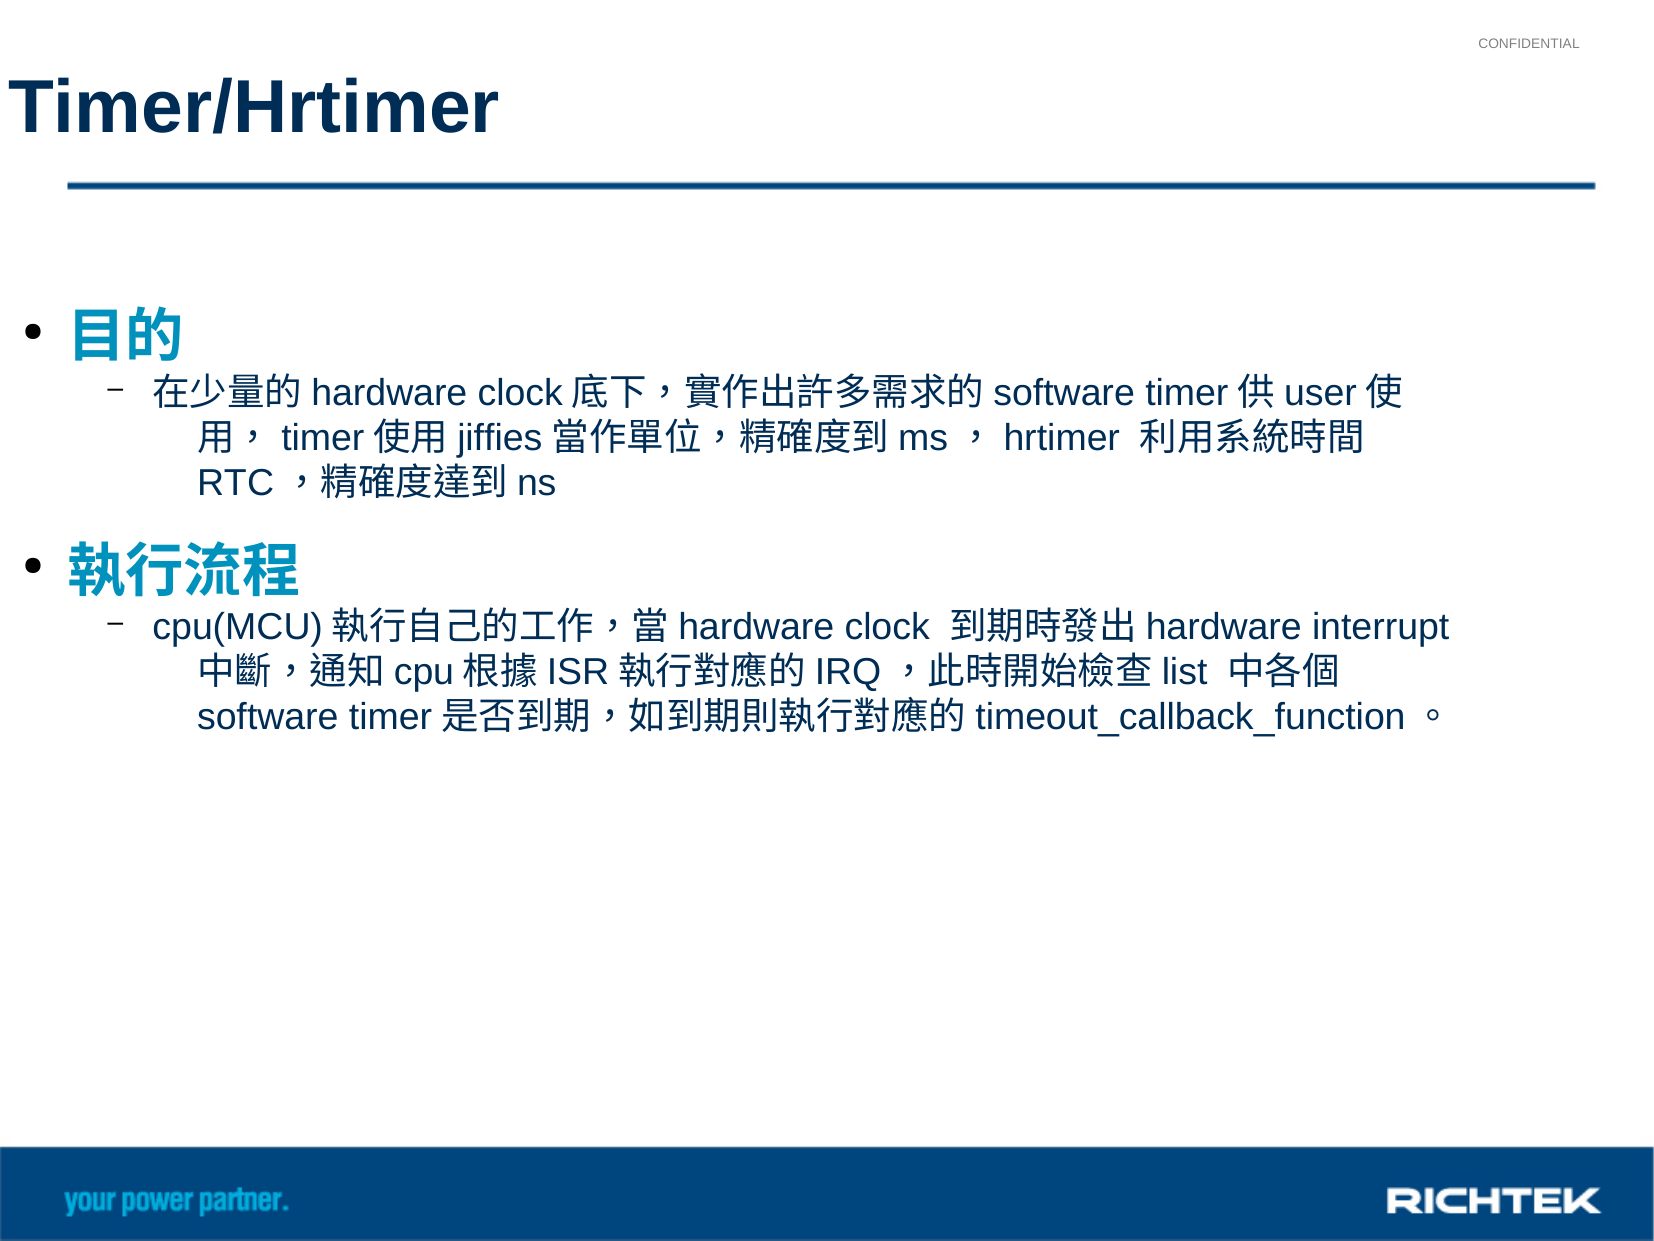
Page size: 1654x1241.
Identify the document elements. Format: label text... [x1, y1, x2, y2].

list 目的 在少量的hardware clock底下，實作出許多需求的software timer供user使用，timer使用jiffies當作單位，精確度到ms，hrtimer 利用系統時間RTC，精確度達到ns 執行流程 cpu(MCU)執行自己的工作，當hardware clock 到期時發出hardware interrupt中斷，通知cpu根據ISR執行對應的IRQ，此時開始檢查list 中各個software timer是否到期，如到期則執行對應的timeout_callback_function。 [0, 290, 1489, 1010]
title Timer/Hrtimer [0, 49, 1489, 257]
